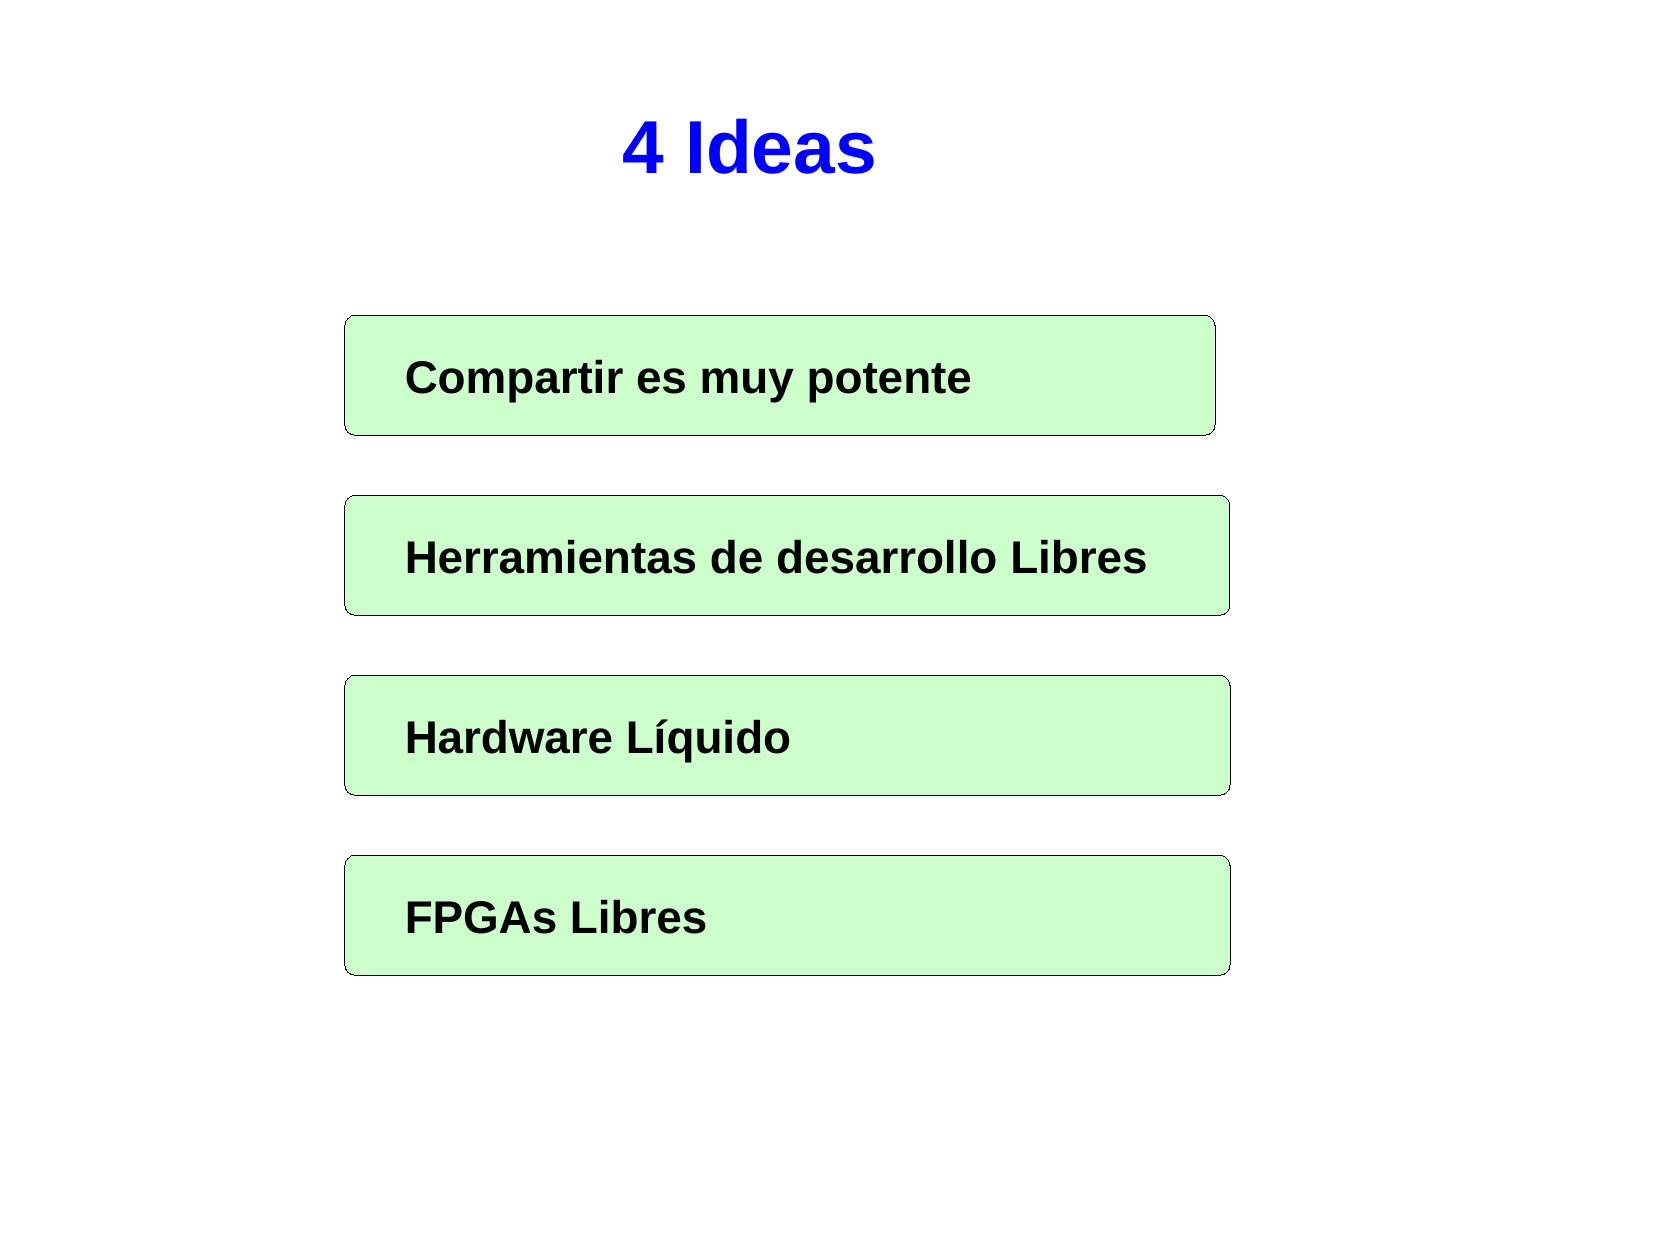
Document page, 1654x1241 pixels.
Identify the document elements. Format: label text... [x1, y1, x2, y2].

text_box Compartir es muy potente [390, 345, 1111, 421]
text_box [344, 855, 1231, 976]
text_box Hardware Líquido [389, 705, 1230, 772]
text_box Herramientas de desarrollo Libres [390, 525, 1231, 592]
text_box [344, 495, 1230, 616]
text_box FPGAs Libres [389, 885, 1230, 952]
text_box [344, 675, 1231, 796]
text_box [344, 315, 1216, 436]
title 4 Ideas [90, 105, 1411, 190]
